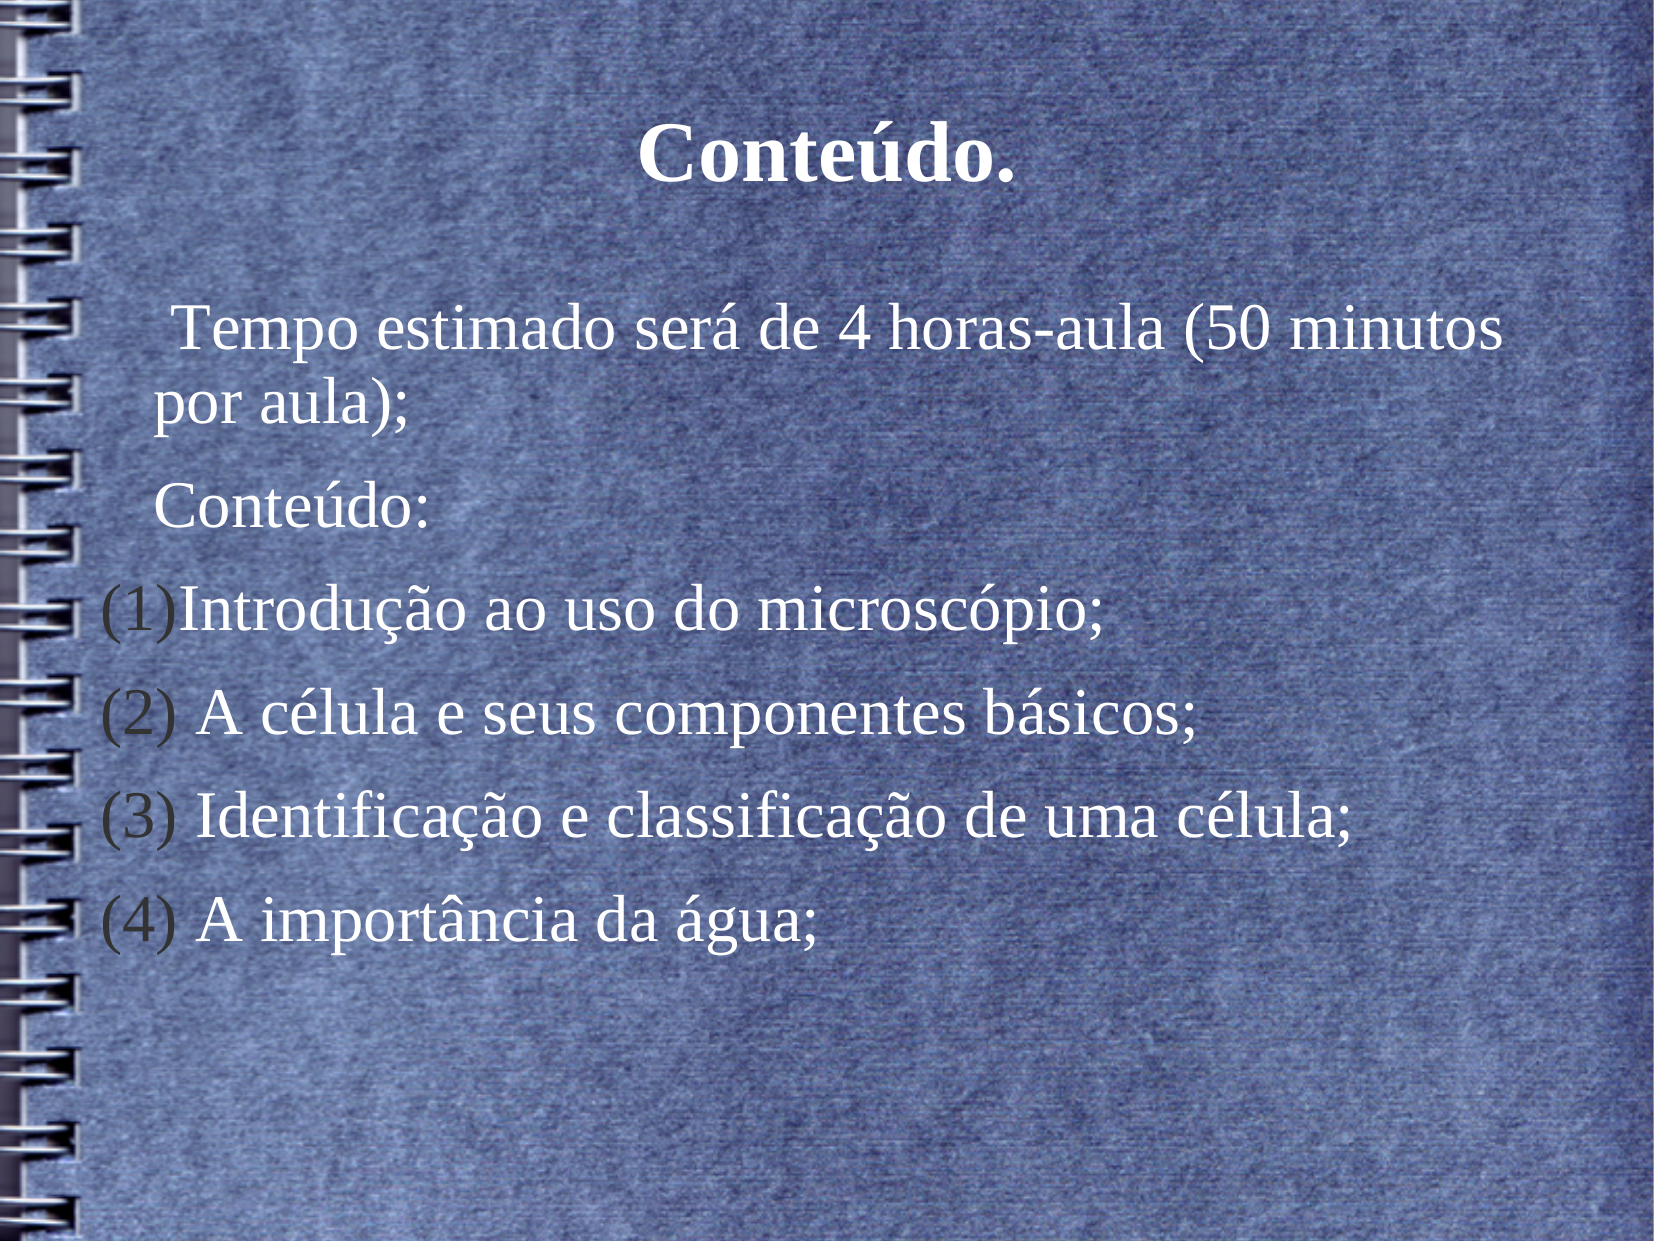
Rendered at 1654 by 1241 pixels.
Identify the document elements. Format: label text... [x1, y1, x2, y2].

title Conteúdo. [82, 49, 1571, 257]
list Tempo estimado será de 4 horas-aula (50 minutos por aula); Conteúdo: Introdução ao uso do microscópio; A célula e seus componentes básicos; Identificação e classificação de uma célula; A importância da água; [82, 290, 1571, 1109]
picture [0, 0, 1654, 1241]
